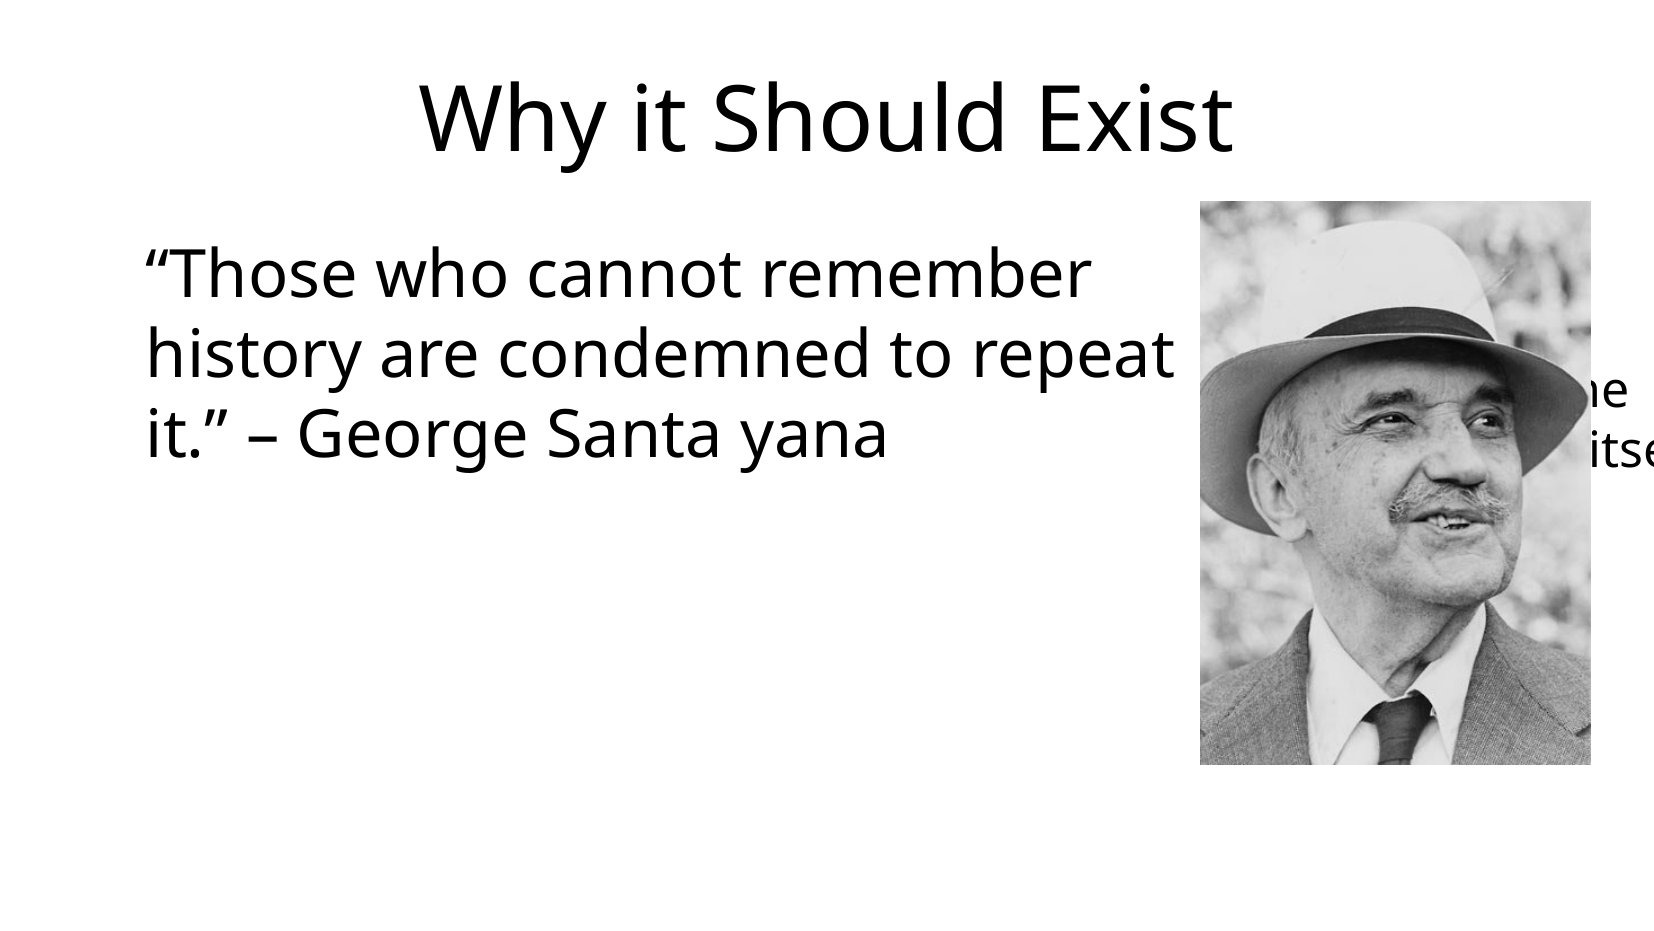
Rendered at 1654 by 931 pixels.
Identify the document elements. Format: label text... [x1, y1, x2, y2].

title Why it Should Exist [82, 37, 1571, 193]
text_box It is obvious that race has impact on American policy, or, at the very least, American life . To teach CRT is to acknowledge this. Saying you don’t want CRTmeans you don’t want to address the systemic element of race at all! This doesn’t make sense! Race itself was created as a construct by those inpower! [1591, 230, 1654, 546]
list “Those who cannot remember history are condemned to repeat it.” – George Santa yana [75, 230, 1200, 765]
picture [1200, 201, 1591, 765]
